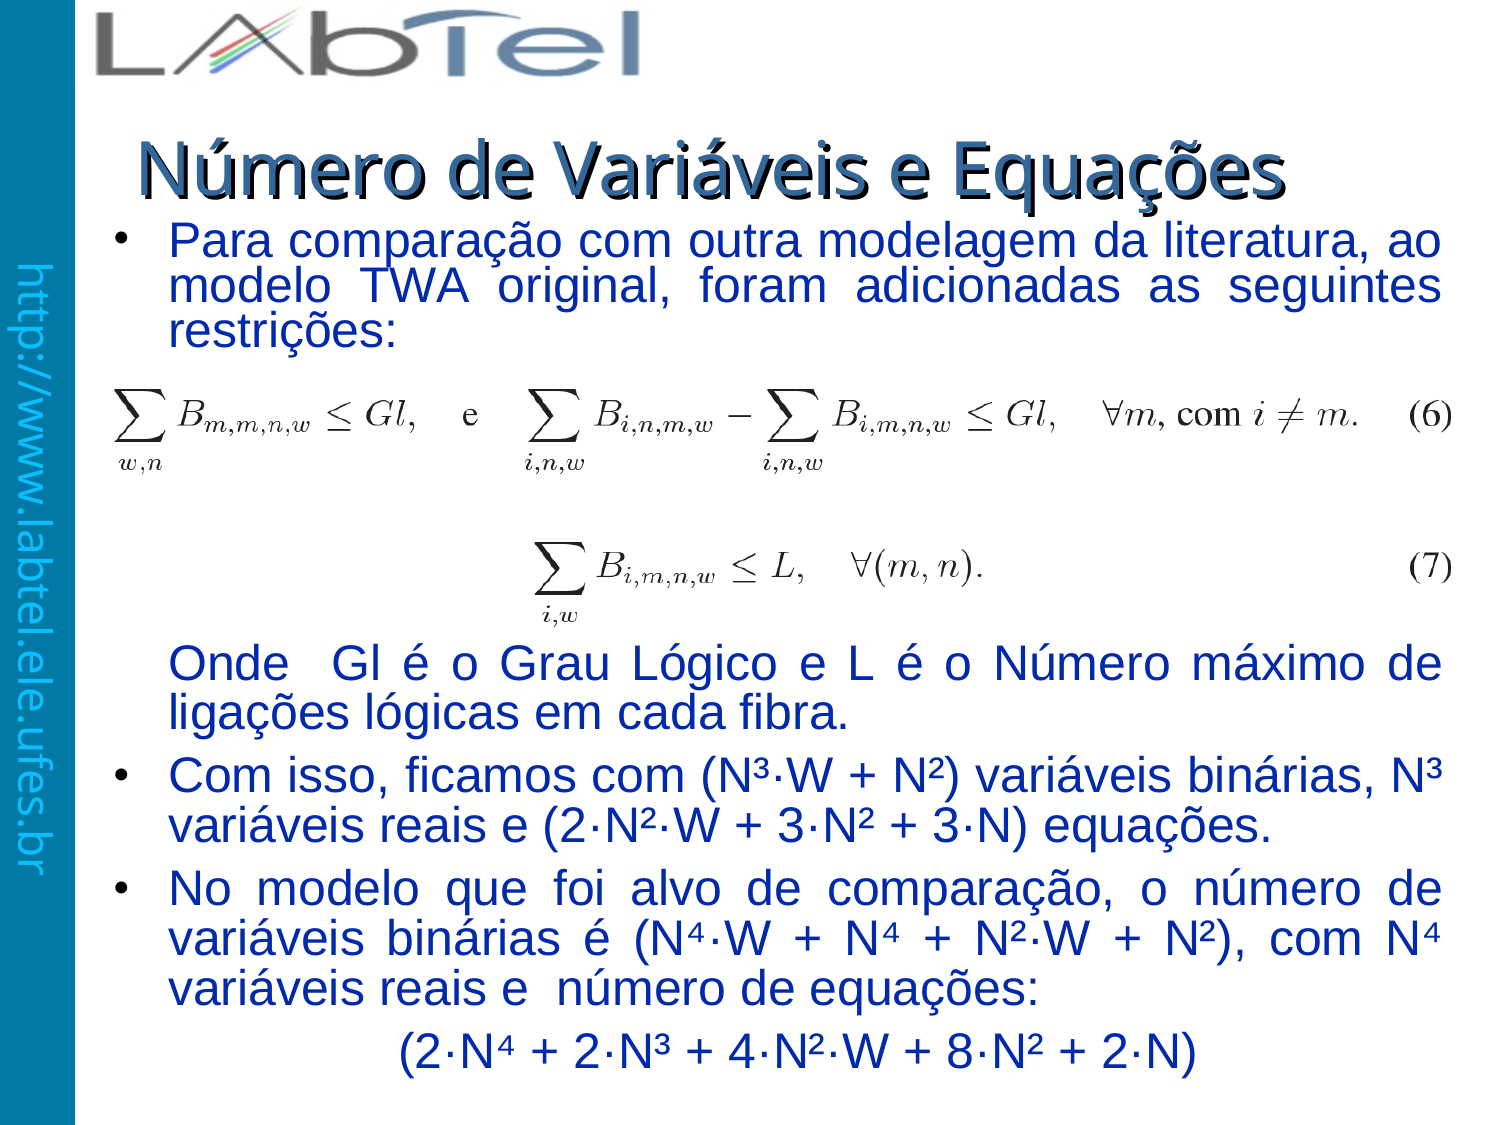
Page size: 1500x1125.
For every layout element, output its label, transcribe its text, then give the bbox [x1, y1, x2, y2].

picture [93, 366, 1467, 635]
list Para comparação com outra modelagem da literatura, ao modelo TWA original, foram adicionadas as seguintes restrições: Onde Gl é o Grau Lógico e L é o Número máximo de ligações lógicas em cada ﬁbra. Com isso, ficamos com (N³·W + N²) variáveis binárias, N³ variáveis reais e (2·N²·W + 3·N² + 3·N) equações. No modelo que foi alvo de comparação, o número de variáveis binárias é (N⁴·W + N⁴ + N²·W + N²), com N⁴ variáveis reais e número de equações: (2·N⁴ + 2·N³ + 4·N²·W + 8·N² + 2·N) [97, 197, 1459, 366]
picture [76, 0, 675, 88]
list Para comparação com outra modelagem da literatura, ao modelo TWA original, foram adicionadas as seguintes restrições: Onde Gl é o Grau Lógico e L é o Número máximo de ligações lógicas em cada ﬁbra. Com isso, ficamos com (N³·W + N²) variáveis binárias, N³ variáveis reais e (2·N²·W + 3·N² + 3·N) equações. No modelo que foi alvo de comparação, o número de variáveis binárias é (N⁴·W + N⁴ + N²·W + N²), com N⁴ variáveis reais e número de equações: (2·N⁴ + 2·N³ + 4·N²·W + 8·N² + 2·N) [97, 635, 1459, 1087]
title Número de Variáveis e Equações [99, 65, 1461, 264]
